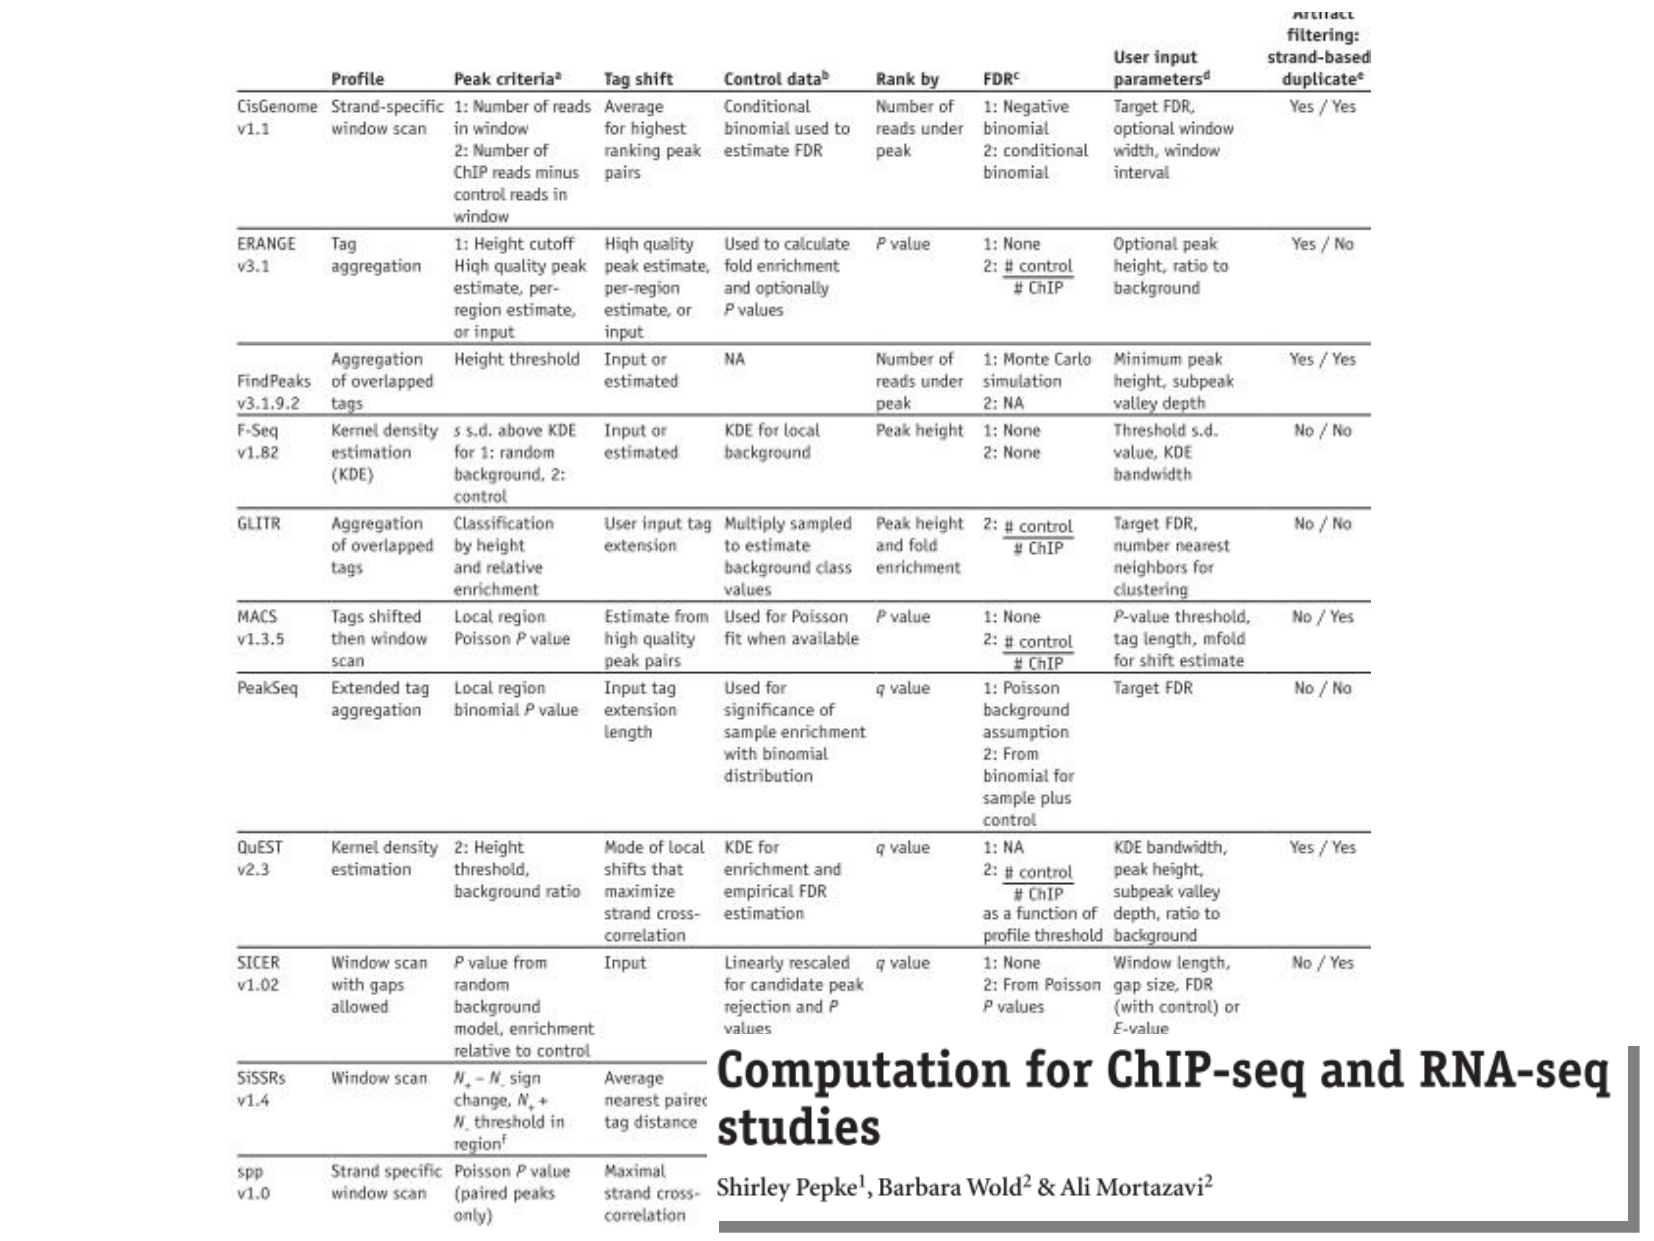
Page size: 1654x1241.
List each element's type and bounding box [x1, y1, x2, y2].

picture [229, 12, 1628, 1226]
